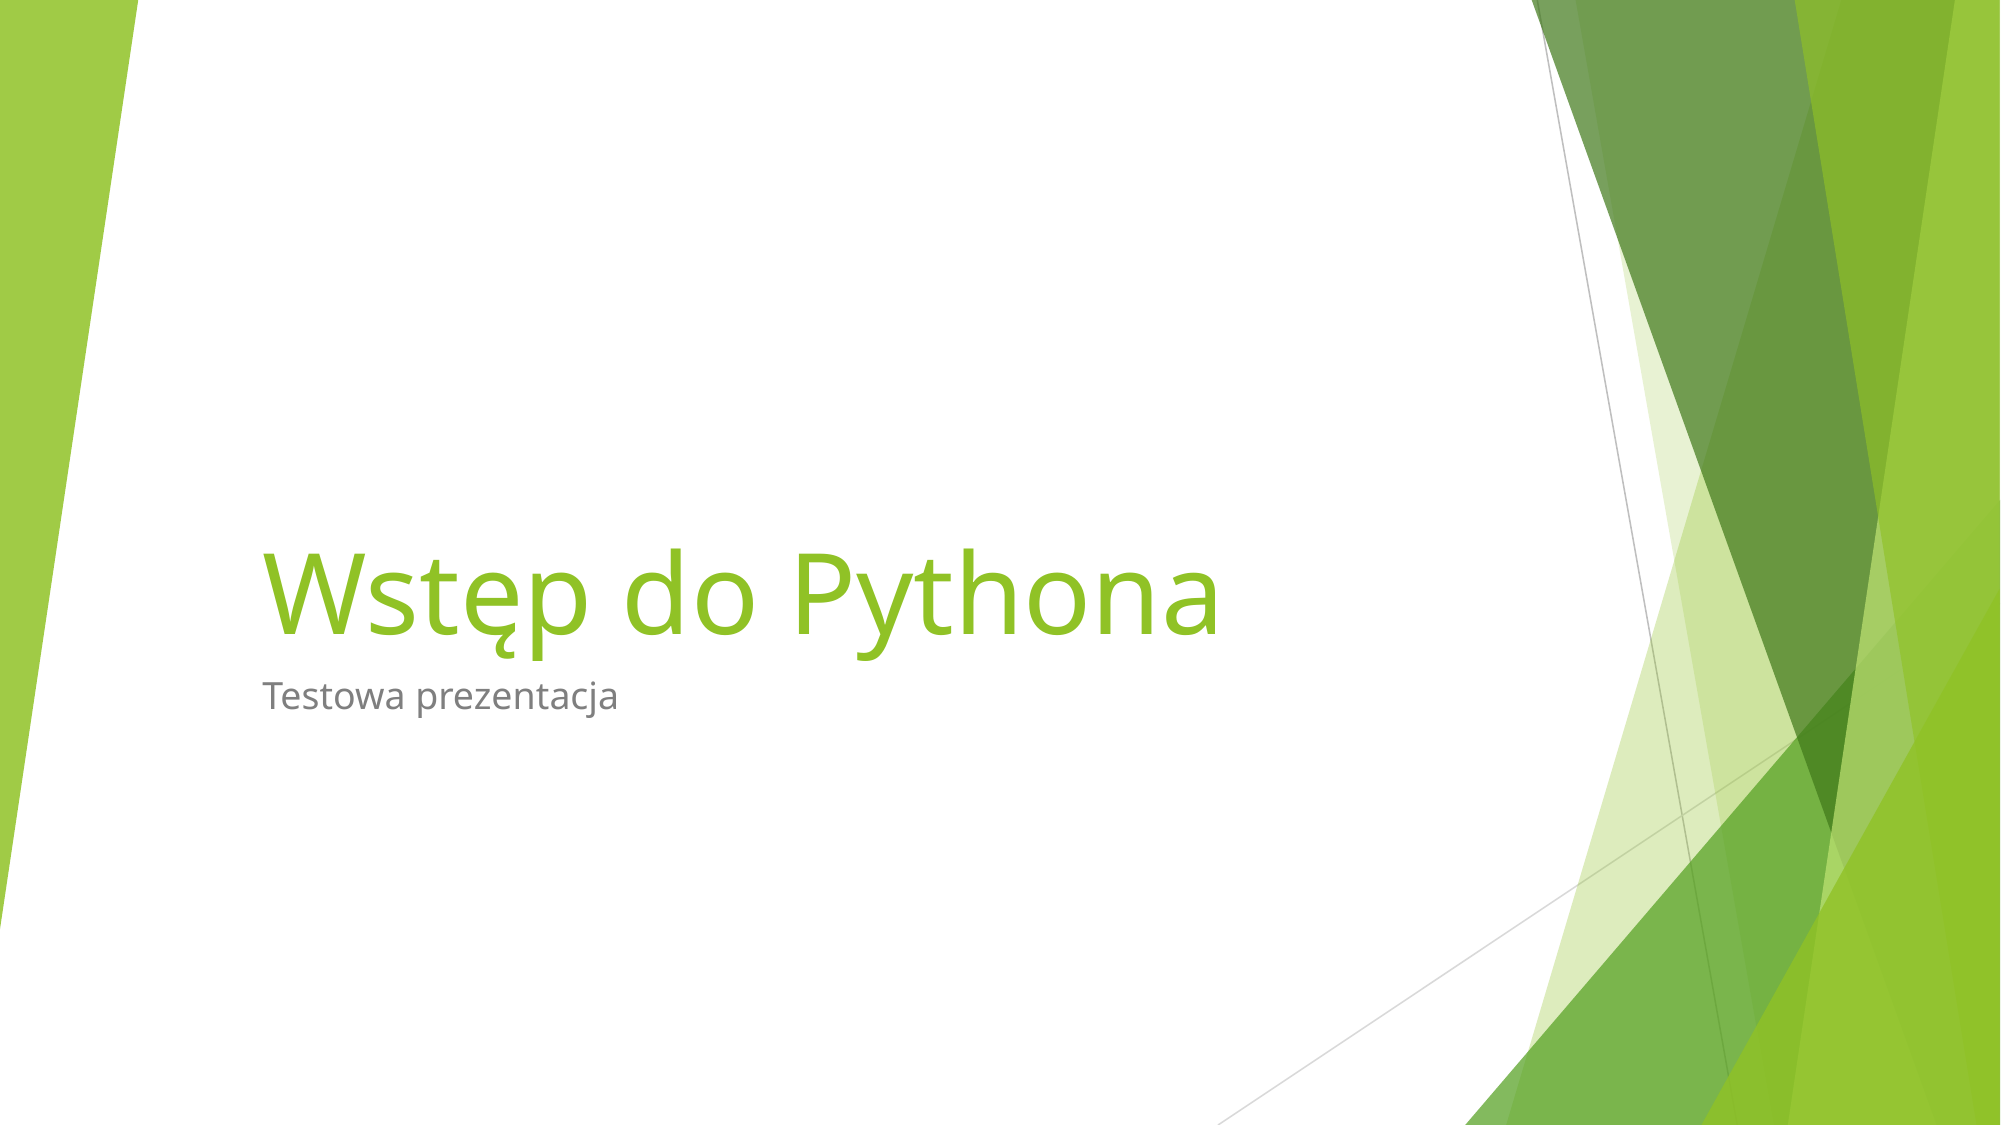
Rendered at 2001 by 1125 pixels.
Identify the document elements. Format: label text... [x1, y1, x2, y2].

subtitle Testowa prezentacja [247, 664, 1522, 845]
title Wstęp do Pythona [247, 394, 1522, 664]
